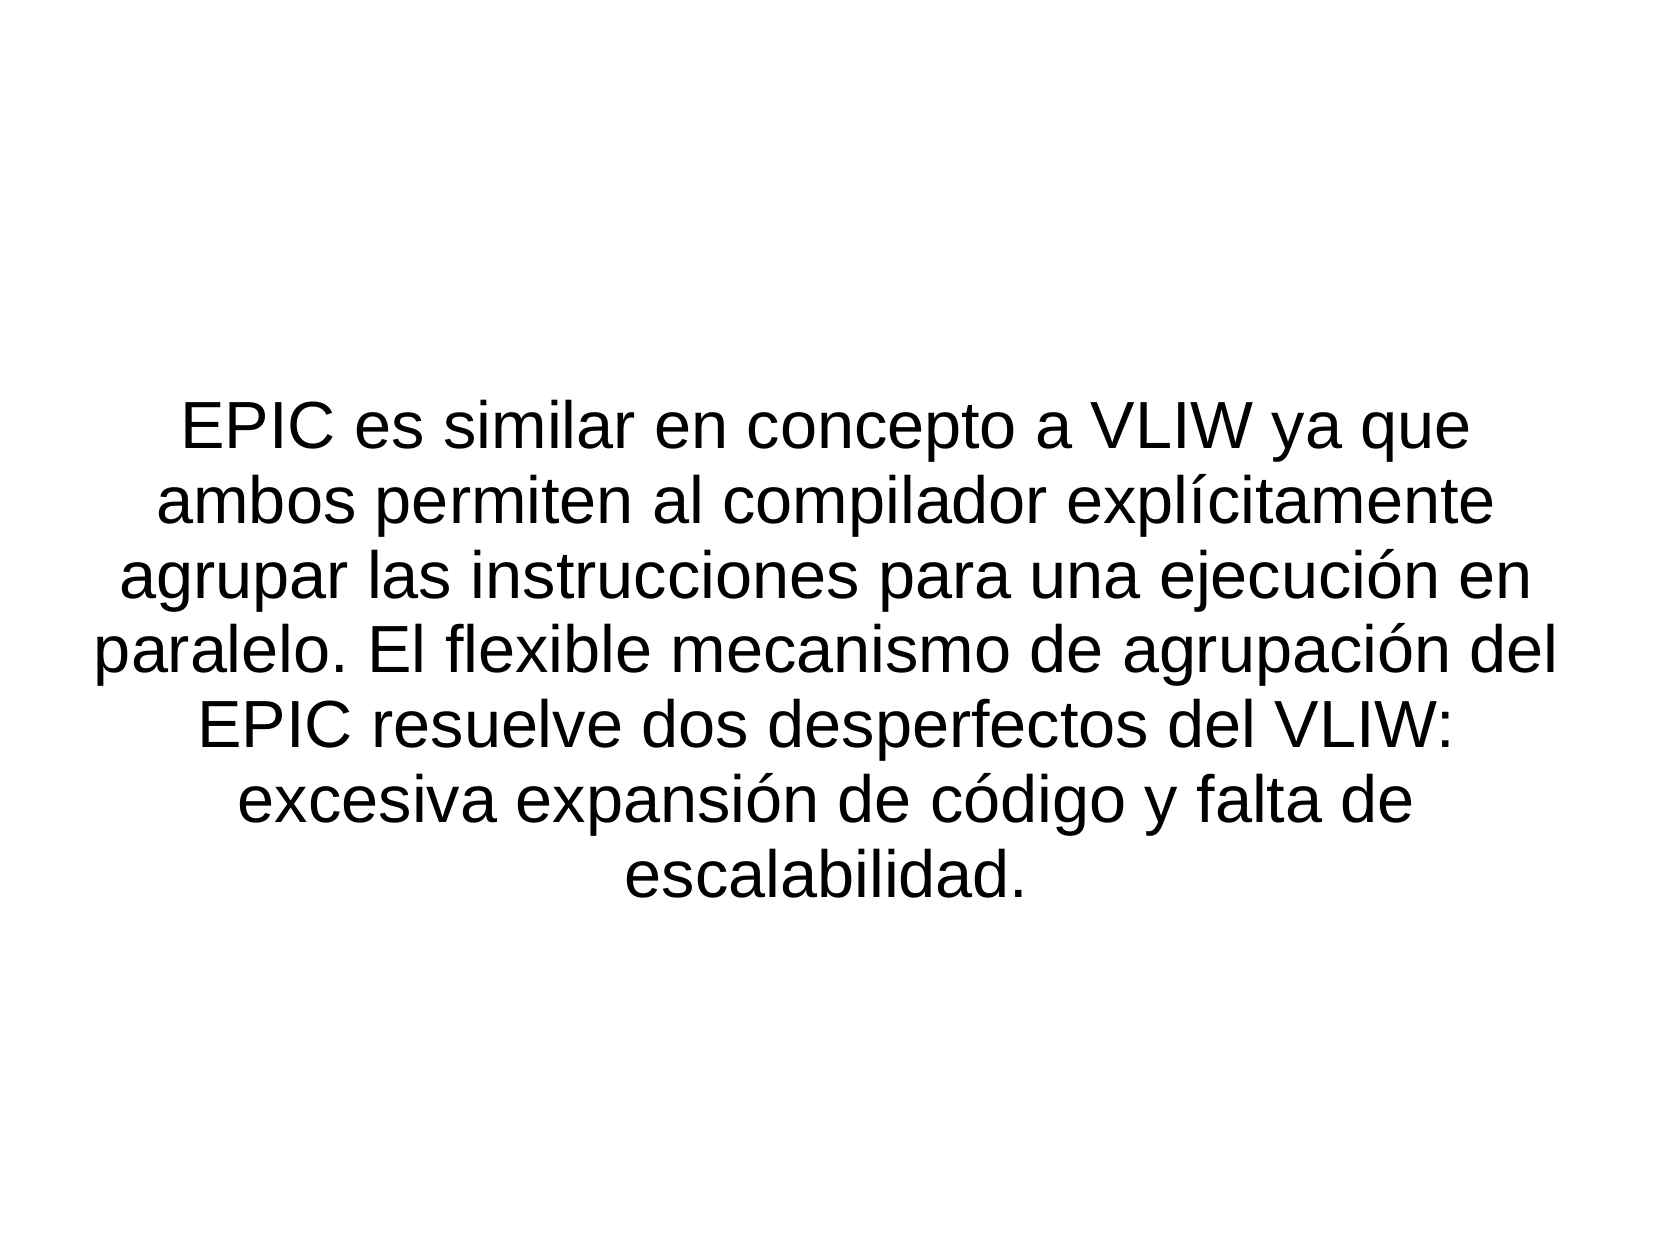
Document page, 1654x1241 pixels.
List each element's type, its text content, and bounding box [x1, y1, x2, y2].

subtitle EPIC es similar en concepto a VLIW ya que ambos permiten al compilador explícitamente agrupar las instrucciones para una ejecución en paralelo. El flexible mecanismo de agrupación del EPIC resuelve dos desperfectos del VLIW: excesiva expansión de código y falta de escalabilidad. [82, 290, 1571, 1010]
